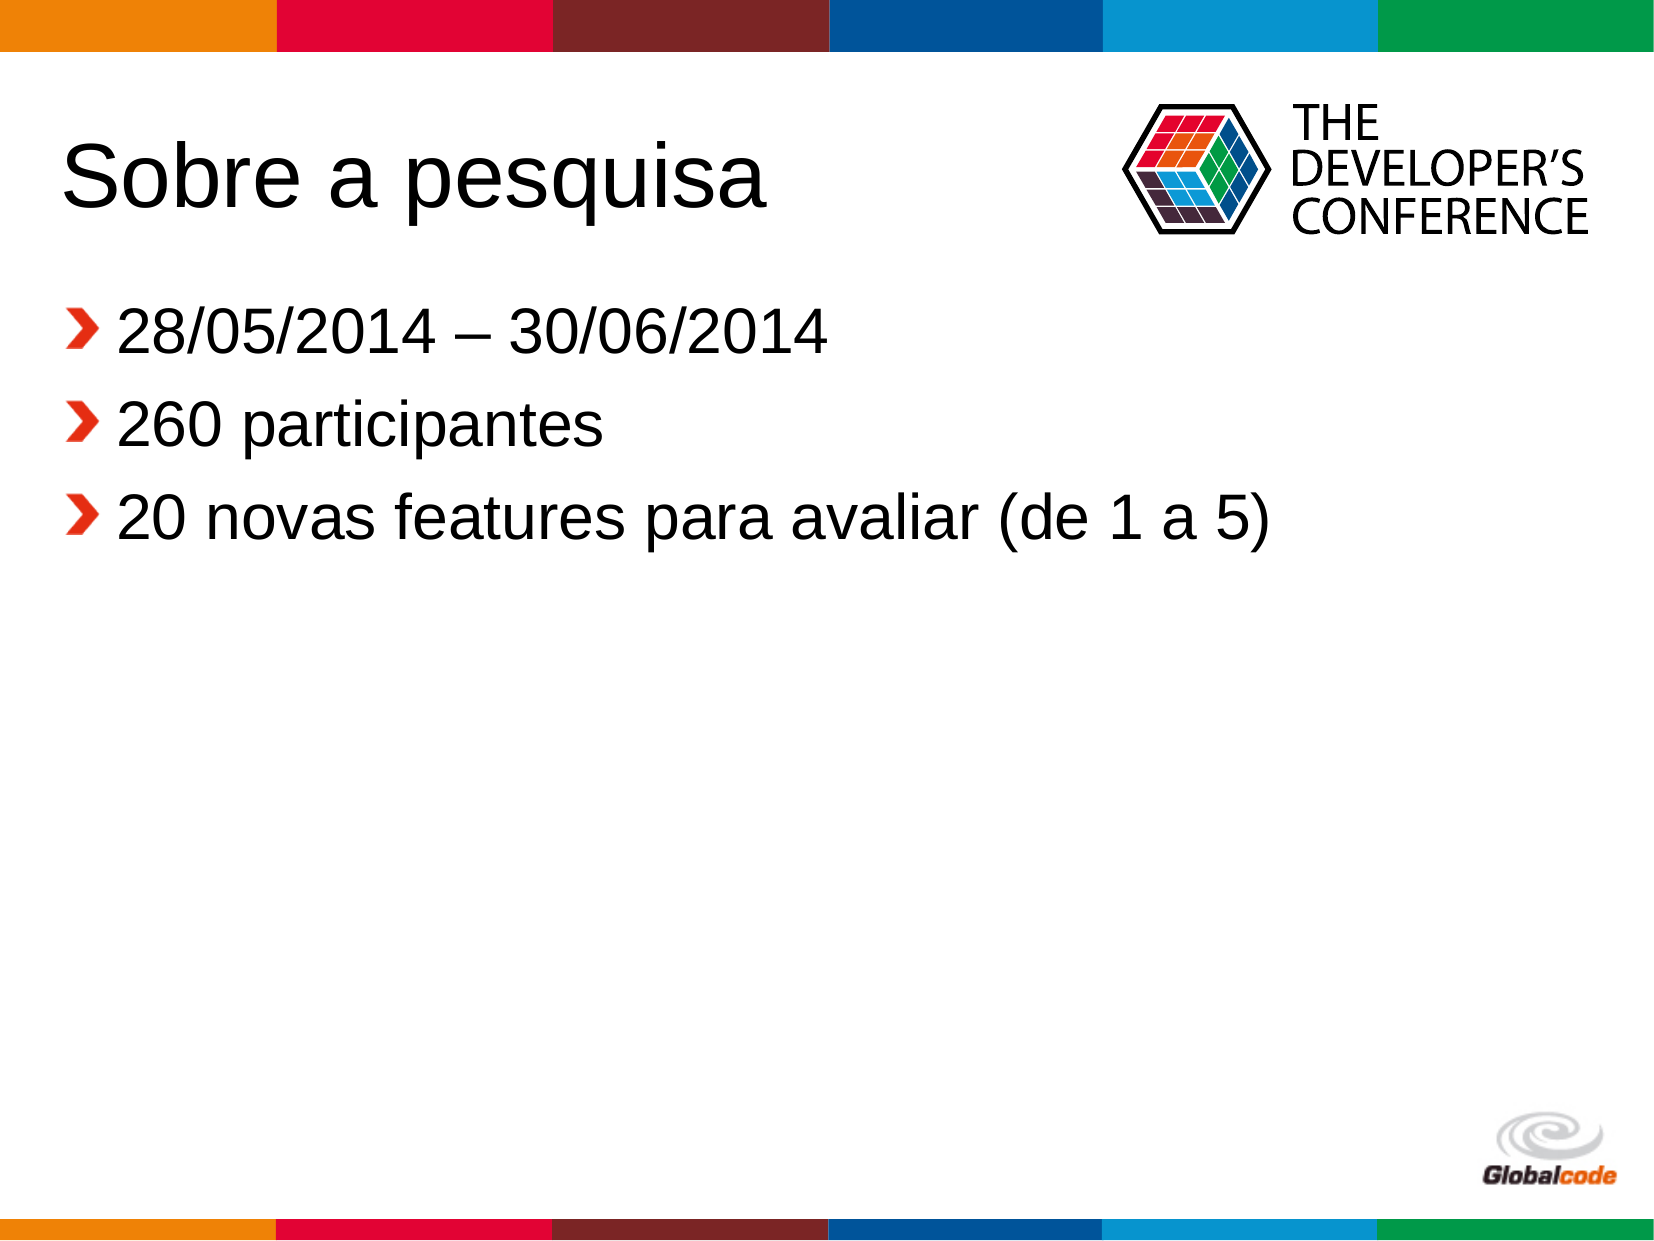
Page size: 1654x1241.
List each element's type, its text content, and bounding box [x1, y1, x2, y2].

picture [1464, 1062, 1638, 1219]
list 28/05/2014 – 30/06/2014 260 participantes 20 novas features para avaliar (de 1 a 5) [45, 281, 1609, 1102]
title Sobre a pesquisa [45, 87, 1075, 256]
